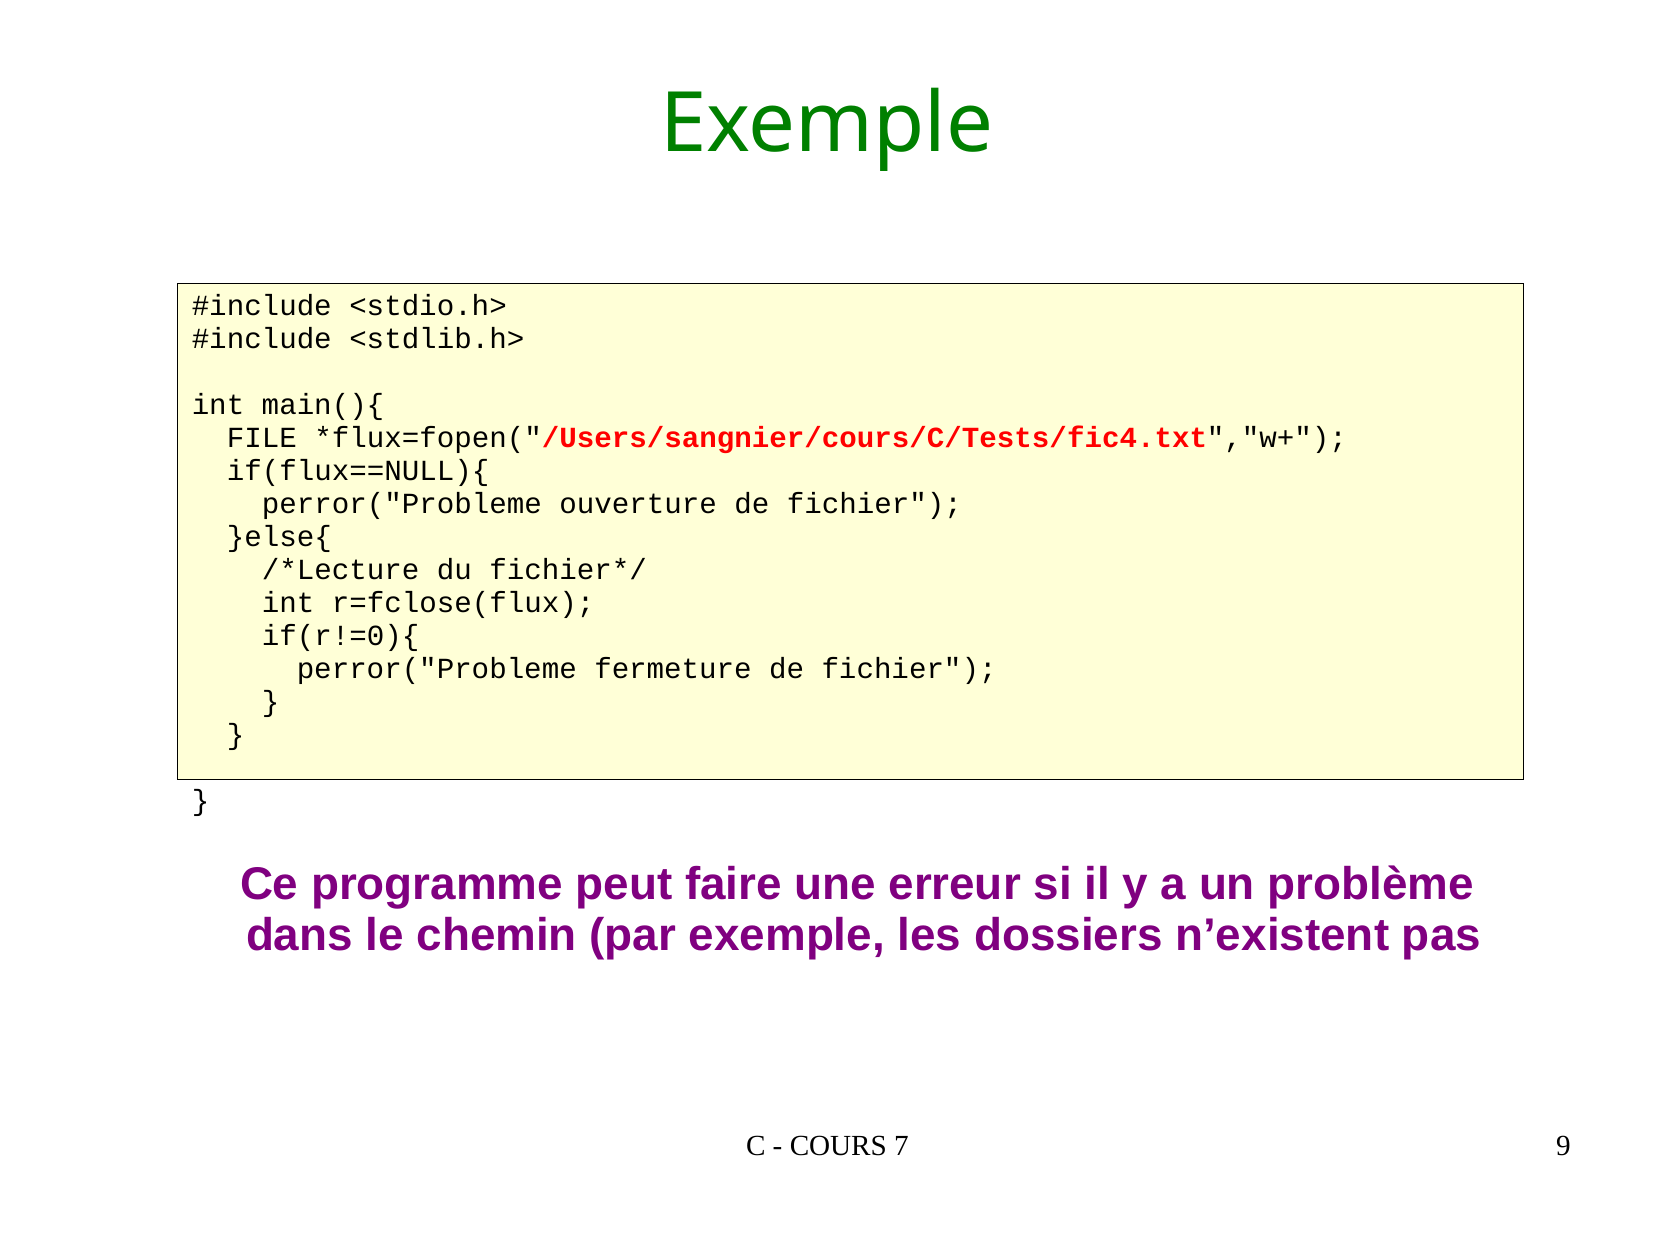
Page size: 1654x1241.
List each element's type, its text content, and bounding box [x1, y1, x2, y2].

title Exemple [82, 49, 1571, 189]
text_box Ce programme peut faire une erreur si il y a un problème dans le chemin (par exemple, les dossiers n’existent pas [218, 850, 1497, 968]
text_box #include <stdio.h> #include <stdlib.h> int main(){ FILE *flux=fopen("/Users/sangnier/cours/C/Tests/fic4.txt","w+"); if(flux==NULL){ perror("Probleme ouverture de fichier"); }else{ /*Lecture du fichier*/ int r=fclose(flux); if(r!=0){ perror("Probleme fermeture de fichier"); } } } [177, 283, 1524, 780]
